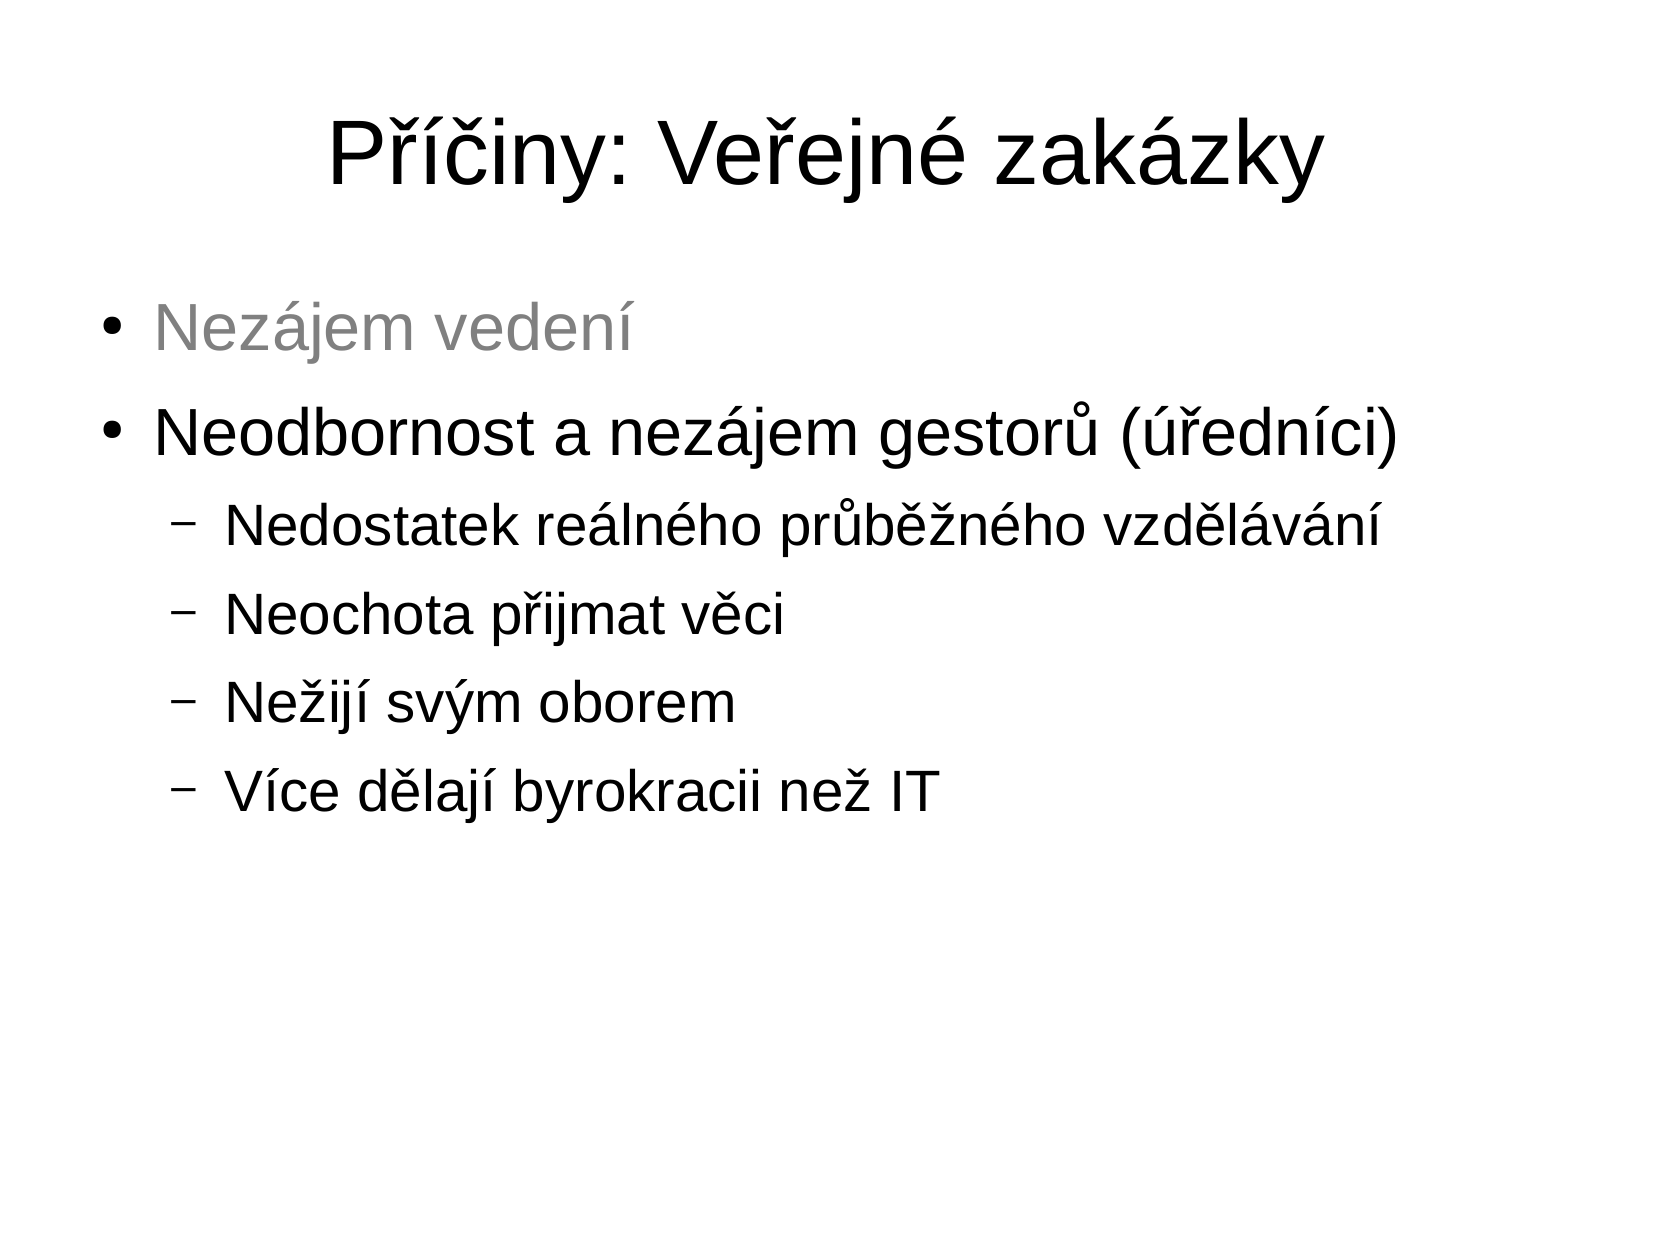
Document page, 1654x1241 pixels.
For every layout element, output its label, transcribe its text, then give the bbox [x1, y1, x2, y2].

title Příčiny: Veřejné zakázky [82, 49, 1571, 257]
list Nezájem vedení Neodbornost a nezájem gestorů (úředníci) Nedostatek reálného průběžného vzdělávání Neochota přijmat věci Nežijí svým oborem Více dělají byrokracii než IT [82, 290, 1571, 1010]
